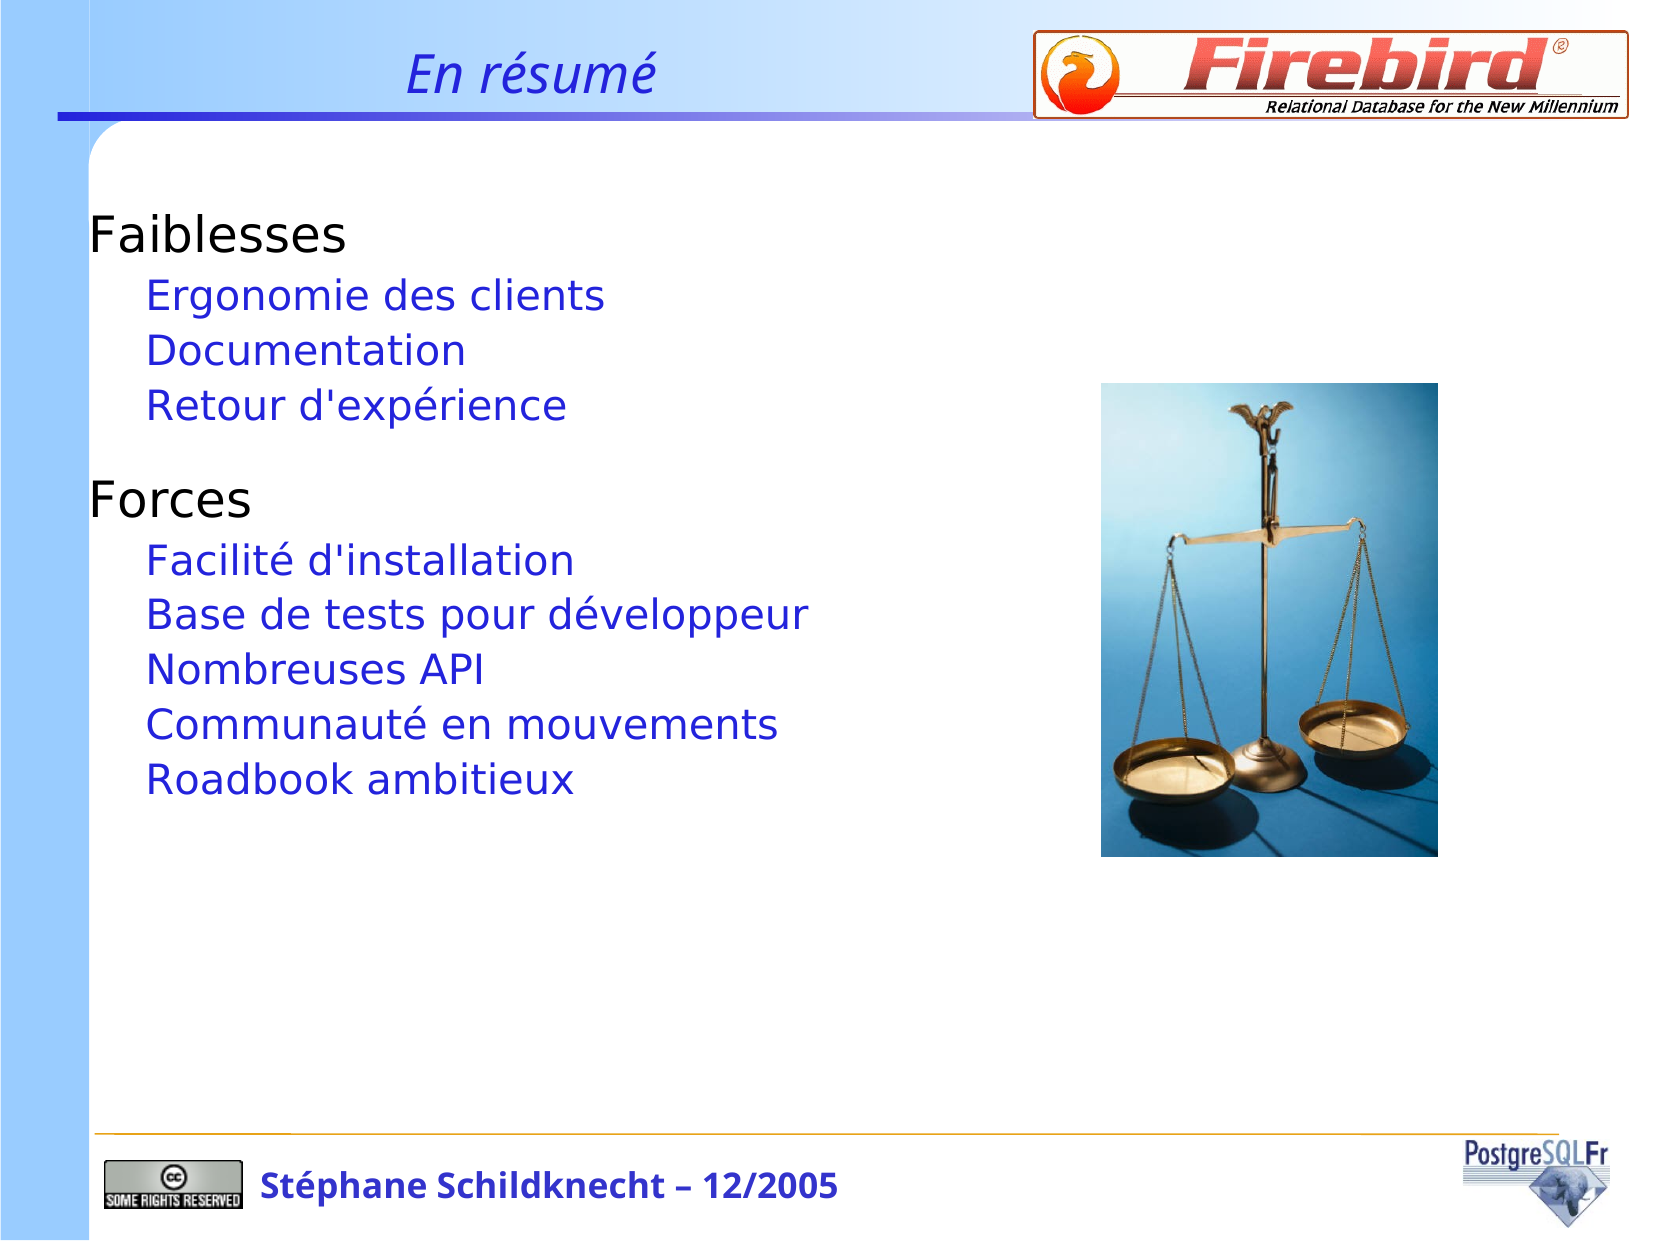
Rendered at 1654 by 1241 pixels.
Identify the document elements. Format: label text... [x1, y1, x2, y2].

picture [1101, 383, 1438, 857]
picture [104, 1160, 243, 1209]
list Faiblesses Ergonomie des clients Documentation Retour d'expérience Forces Facilité d'installation Base de tests pour développeur Nombreuses API Communauté en mouvements Roadbook ambitieux [88, 177, 1547, 1065]
picture [1033, 30, 1629, 119]
picture [1425, 848, 1438, 857]
title En résumé [59, 0, 1004, 148]
picture [1462, 1139, 1610, 1228]
